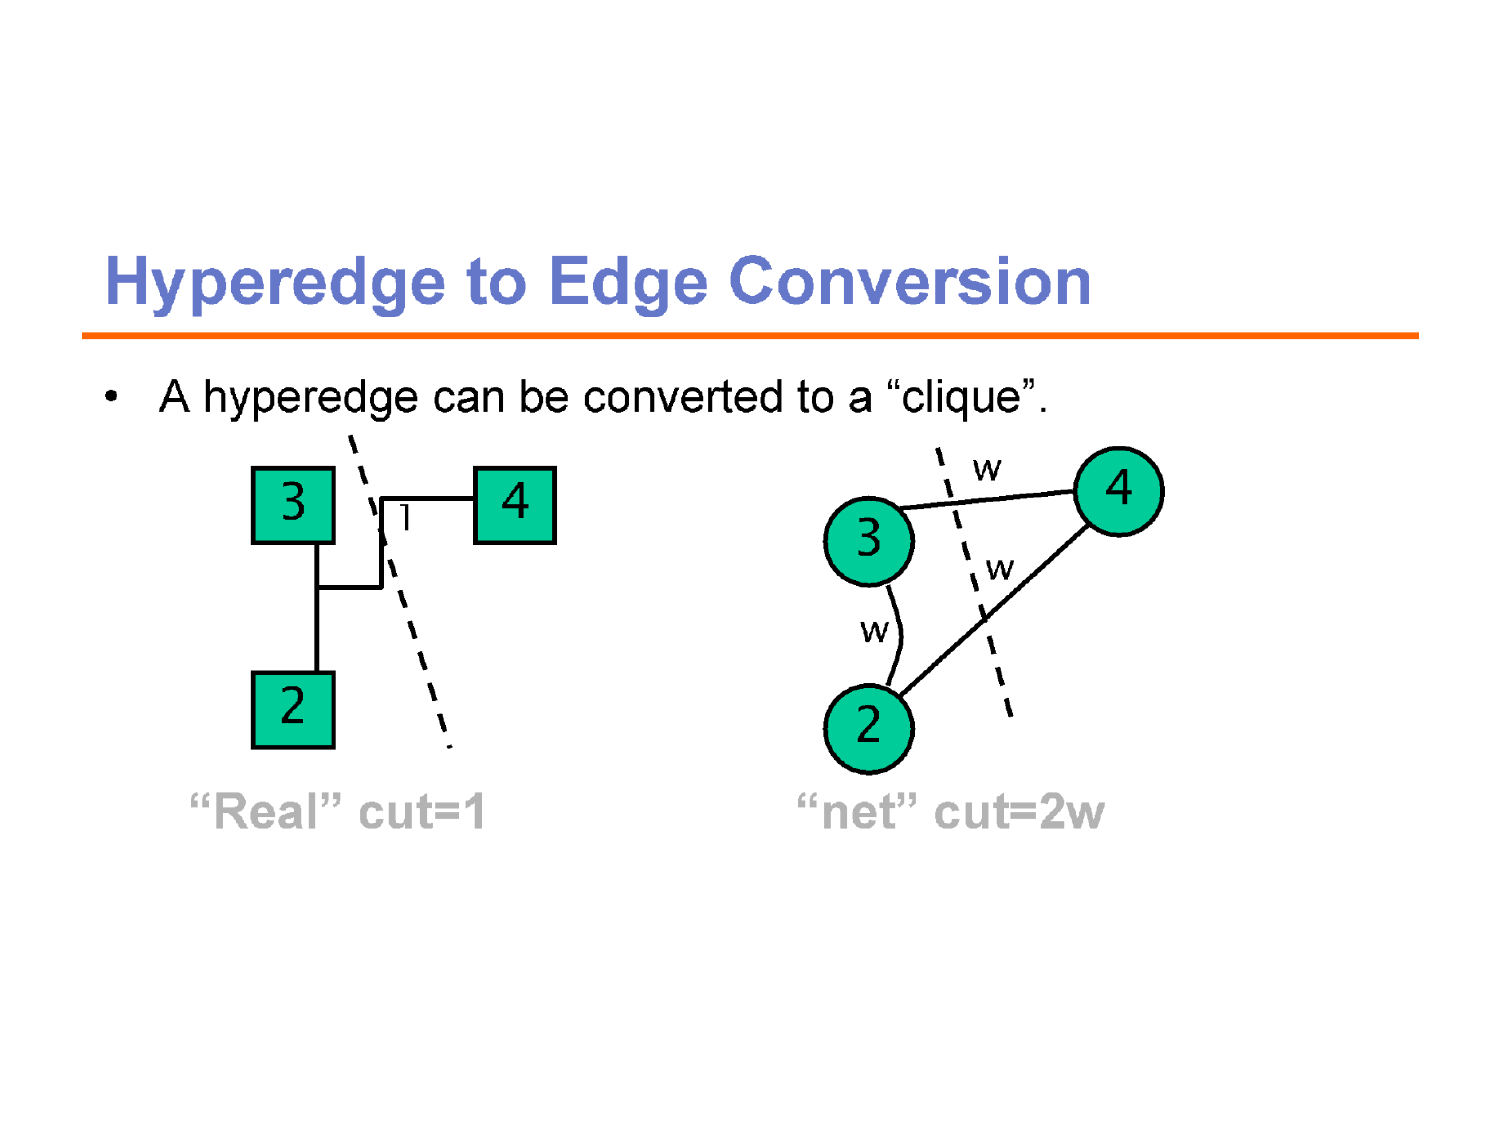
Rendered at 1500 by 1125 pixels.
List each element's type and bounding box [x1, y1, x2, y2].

picture [81, 234, 1419, 867]
